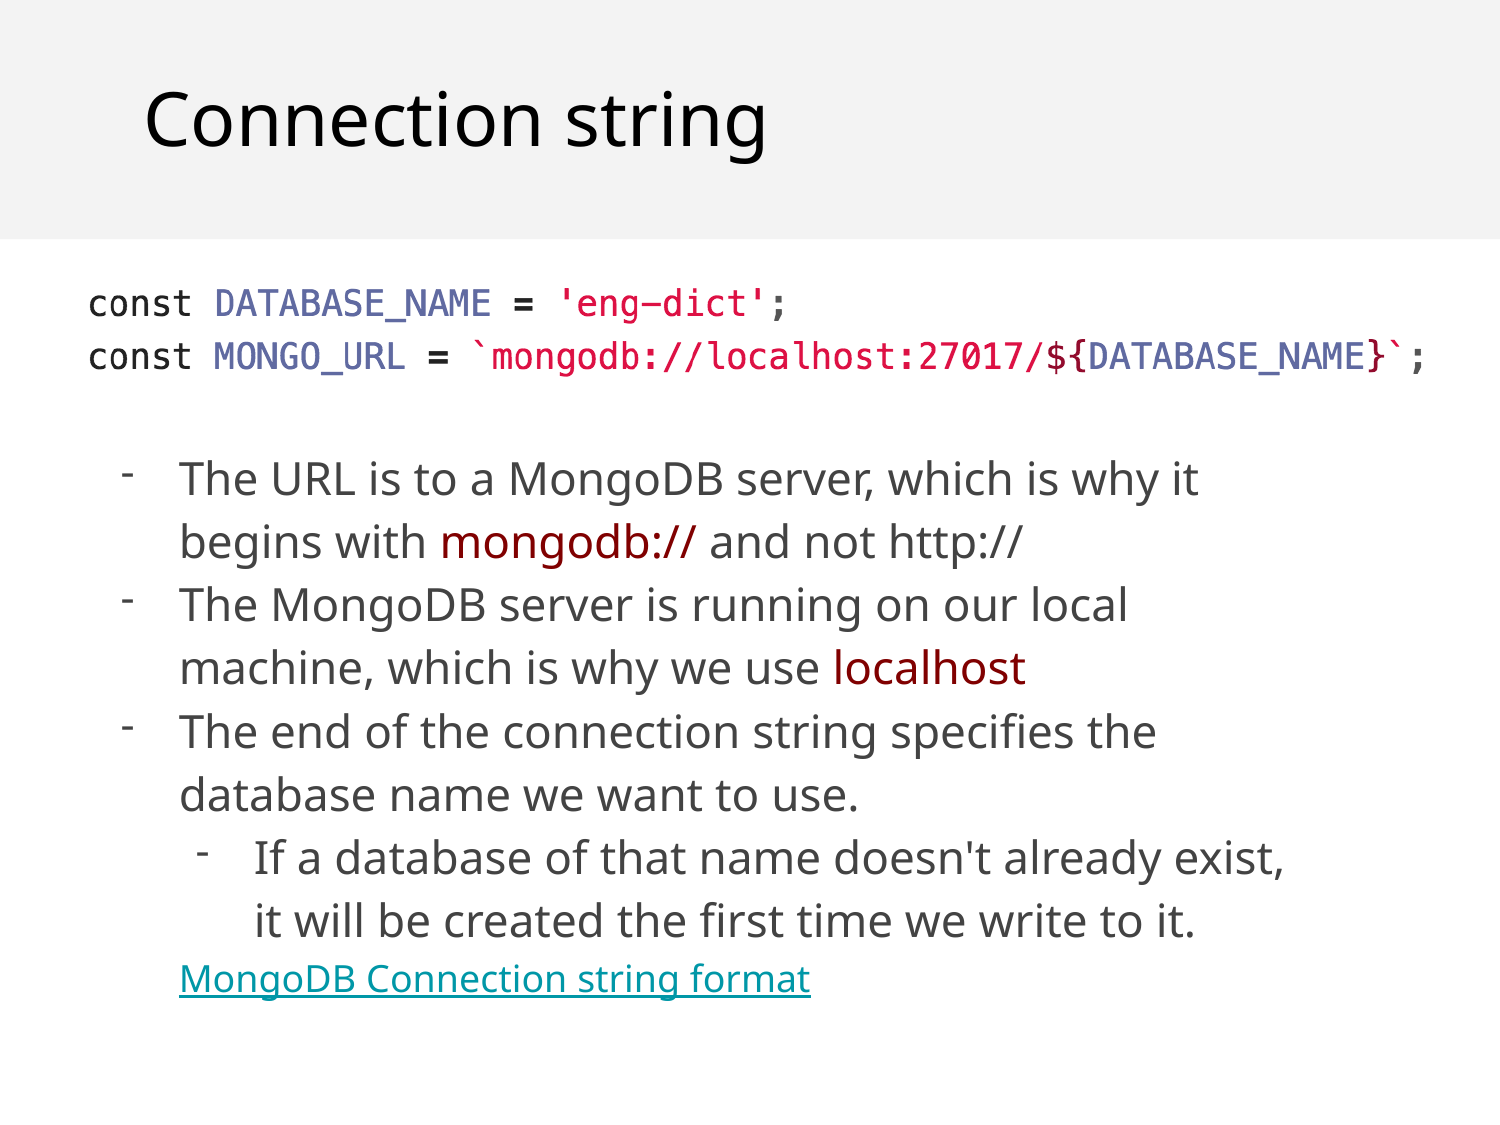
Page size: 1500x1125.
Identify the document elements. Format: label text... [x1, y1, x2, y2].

title Connection string [128, 56, 1372, 183]
picture [56, 266, 1444, 392]
list The URL is to a MongoDB server, which is why it begins with mongodb:// and not http:// The MongoDB server is running on our local machine, which is why we use localhost The end of the connection string specifies the database name we want to use. If a database of that name doesn't already exist, it will be created the first time we write to it. MongoDB Connection string format [88, 426, 1332, 1125]
